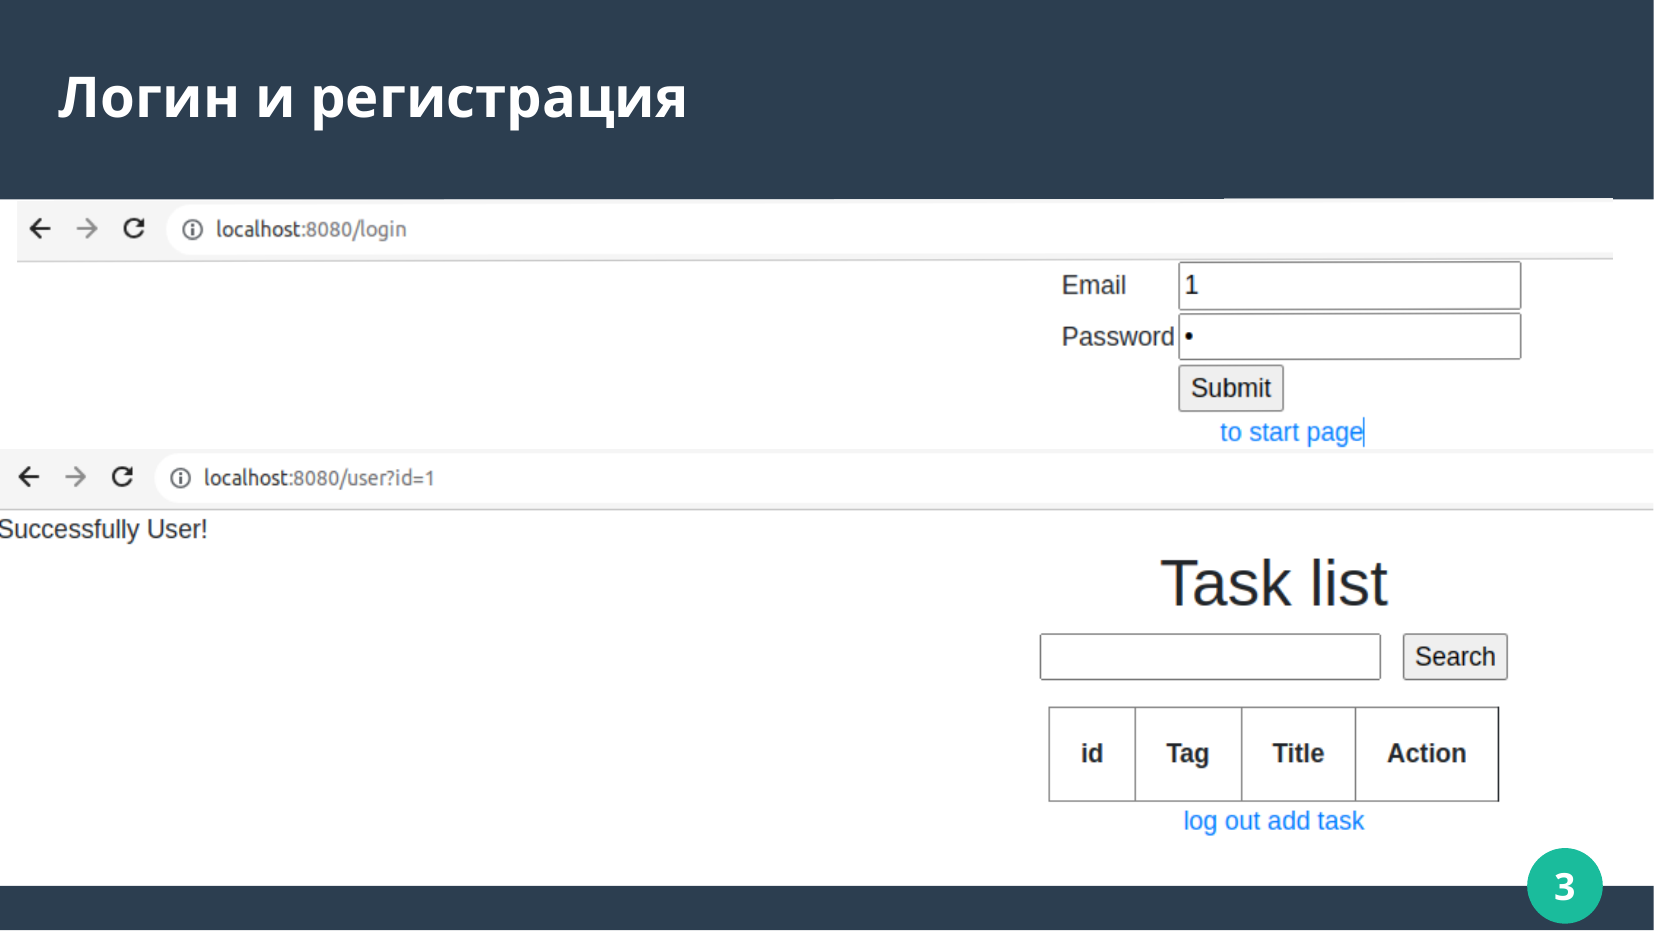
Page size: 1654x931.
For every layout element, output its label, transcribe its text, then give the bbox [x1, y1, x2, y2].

title Логин и регистрация [59, 37, 1595, 155]
picture [0, 197, 1654, 846]
